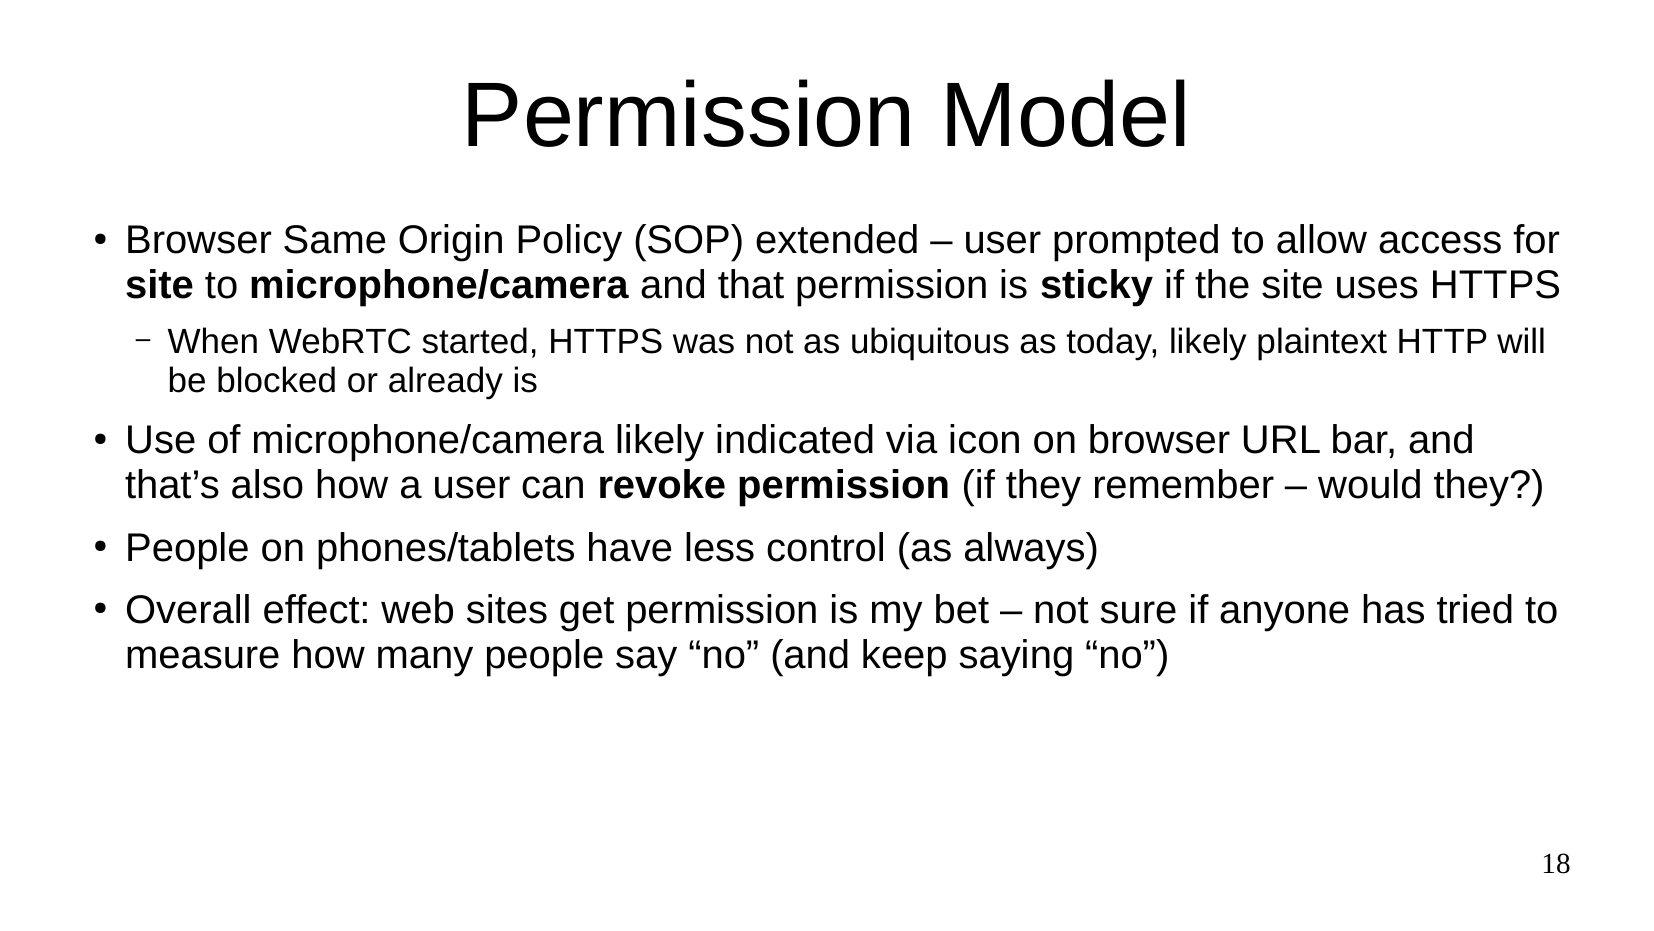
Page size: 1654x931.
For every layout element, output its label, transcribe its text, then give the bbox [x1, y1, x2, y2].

title Permission Model [82, 37, 1571, 193]
list Browser Same Origin Policy (SOP) extended – user prompted to allow access for site to microphone/camera and that permission is sticky if the site uses HTTPS When WebRTC started, HTTPS was not as ubiquitous as today, likely plaintext HTTP will be blocked or already is Use of microphone/camera likely indicated via icon on browser URL bar, and that’s also how a user can revoke permission (if they remember – would they?) People on phones/tablets have less control (as always) Overall effect: web sites get permission is my bet – not sure if anyone has tried to measure how many people say “no” (and keep saying “no”) [82, 217, 1571, 758]
